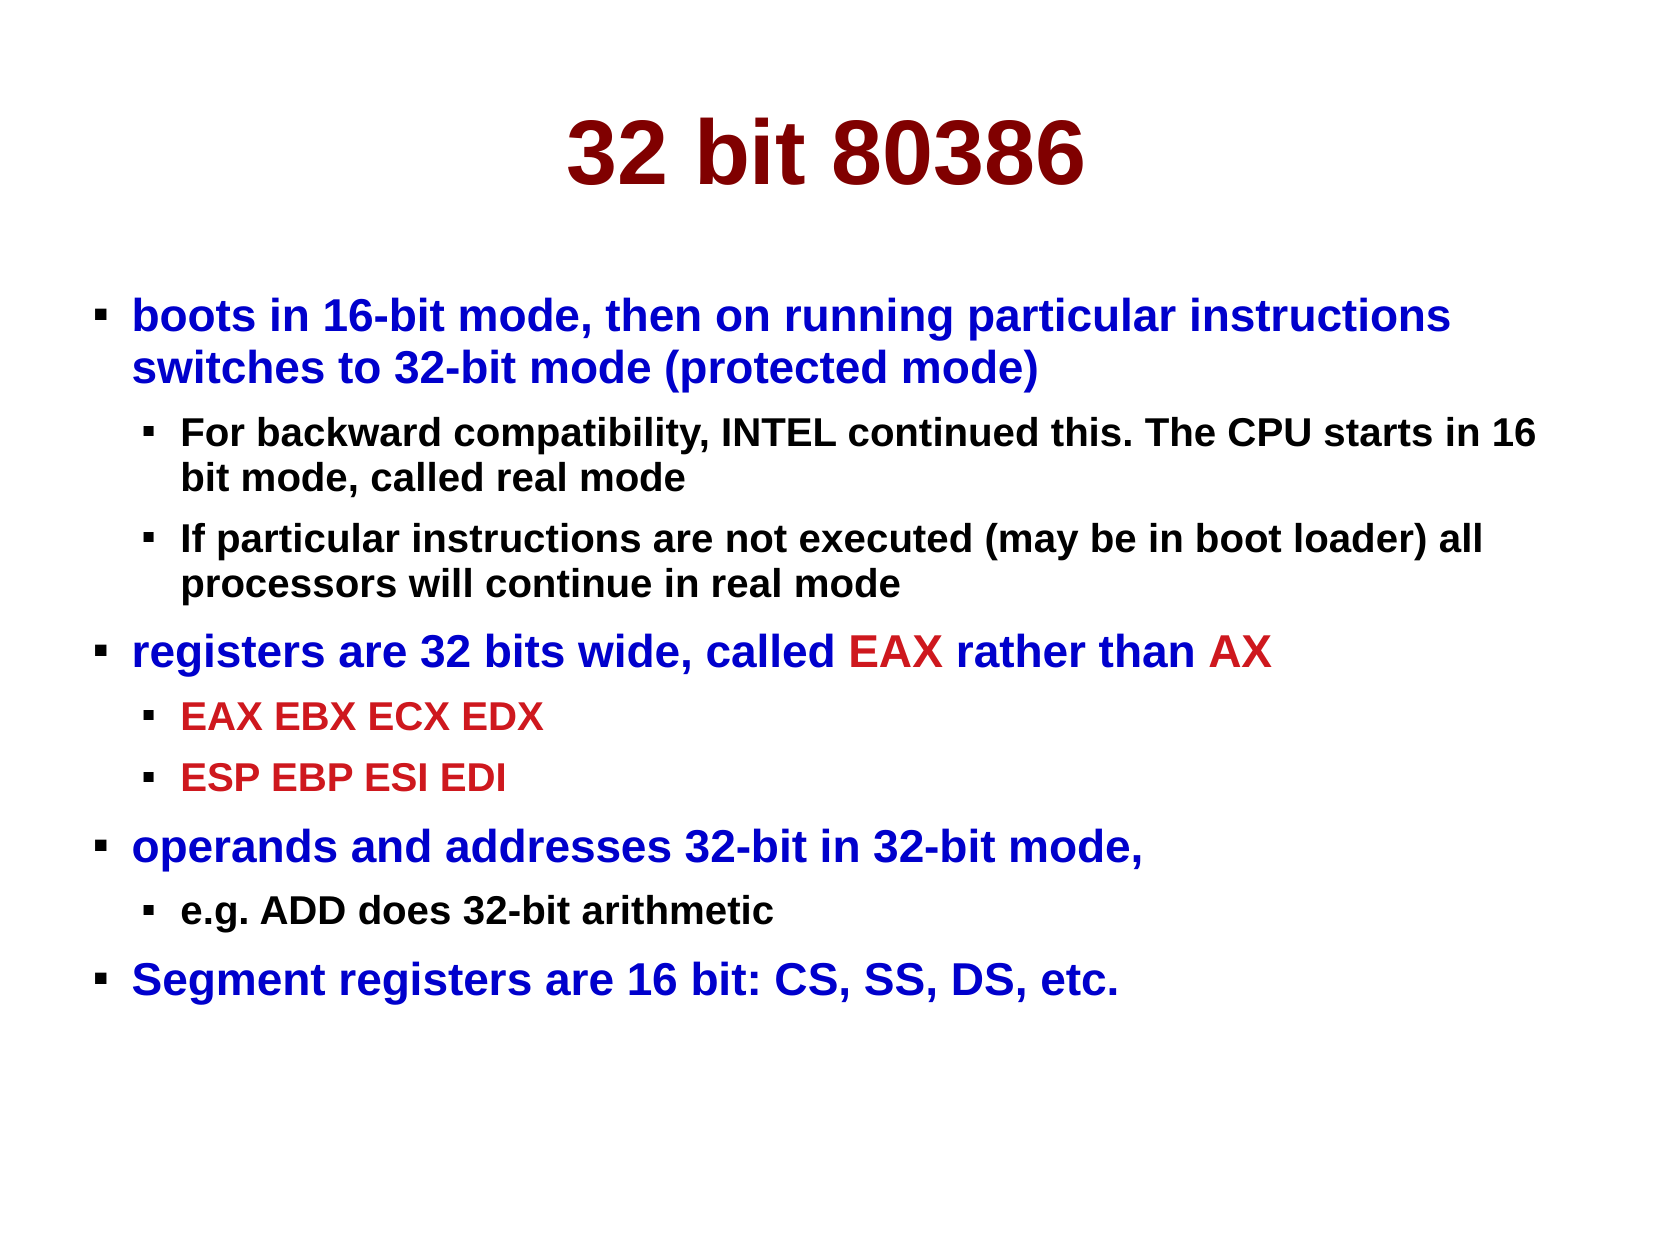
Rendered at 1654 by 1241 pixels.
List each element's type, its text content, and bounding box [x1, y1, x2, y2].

list boots in 16-bit mode, then on running particular instructions switches to 32-bit mode (protected mode) For backward compatibility, INTEL continued this. The CPU starts in 16 bit mode, called real mode If particular instructions are not executed (may be in boot loader) all processors will continue in real mode registers are 32 bits wide, called EAX rather than AX EAX EBX ECX EDX ESP EBP ESI EDI operands and addresses 32-bit in 32-bit mode, e.g. ADD does 32-bit arithmetic Segment registers are 16 bit: CS, SS, DS, etc. [82, 290, 1571, 1010]
title 32 bit 80386 [82, 49, 1571, 257]
